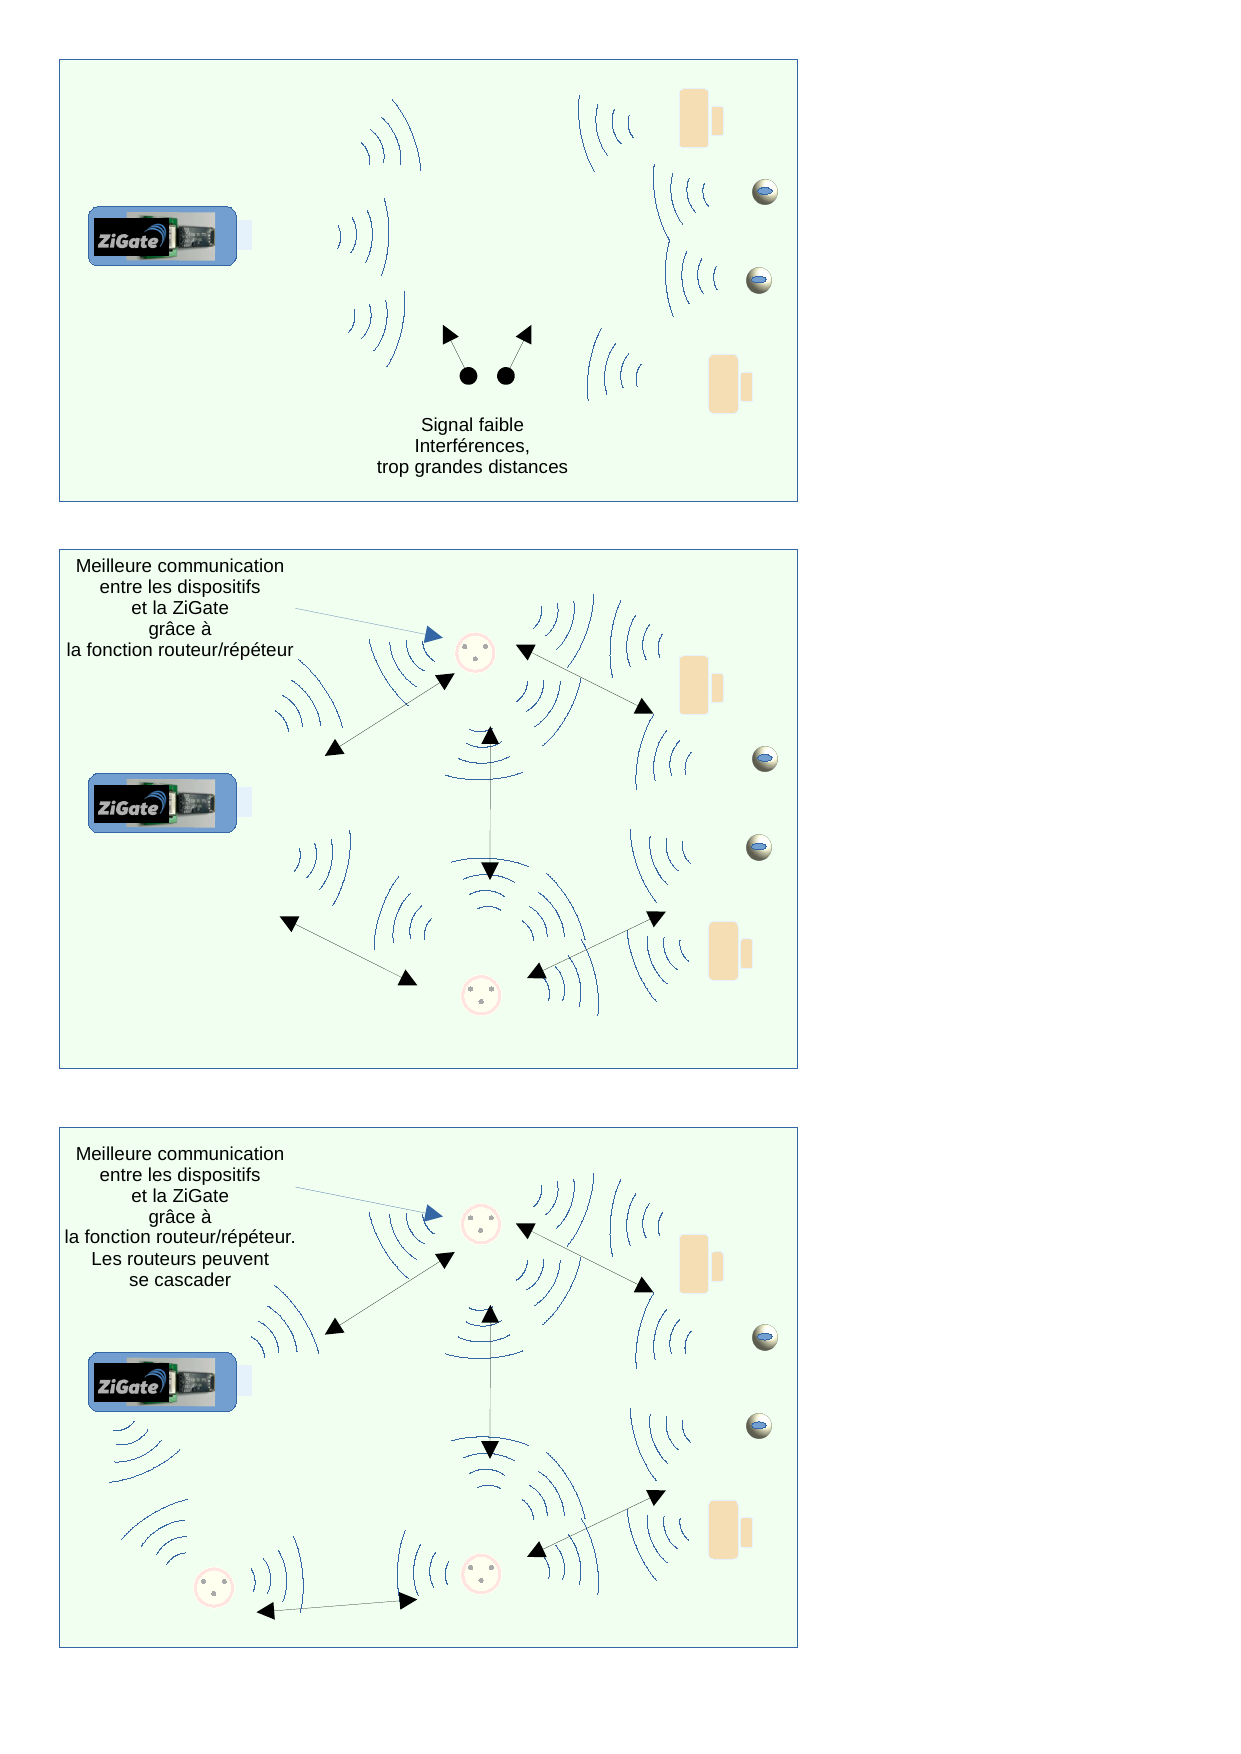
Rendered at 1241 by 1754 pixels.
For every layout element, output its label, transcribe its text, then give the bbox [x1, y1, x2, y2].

picture [94, 212, 216, 261]
text_box Meilleure communication entre les dispositifs et la ZiGate grâce à la fonction routeur/répéteur. Les routeurs peuvent se cascader [106, 1145, 254, 1288]
text_box Signal faible Interférences, trop grandes distances [354, 401, 591, 491]
text_box [59, 1127, 798, 1648]
picture [94, 778, 216, 828]
text_box [59, 549, 798, 1069]
text_box Meilleure communication entre les dispositifs et la ZiGate grâce à la fonction routeur/répéteur [106, 578, 254, 638]
text_box [59, 59, 798, 502]
picture [94, 1357, 216, 1407]
